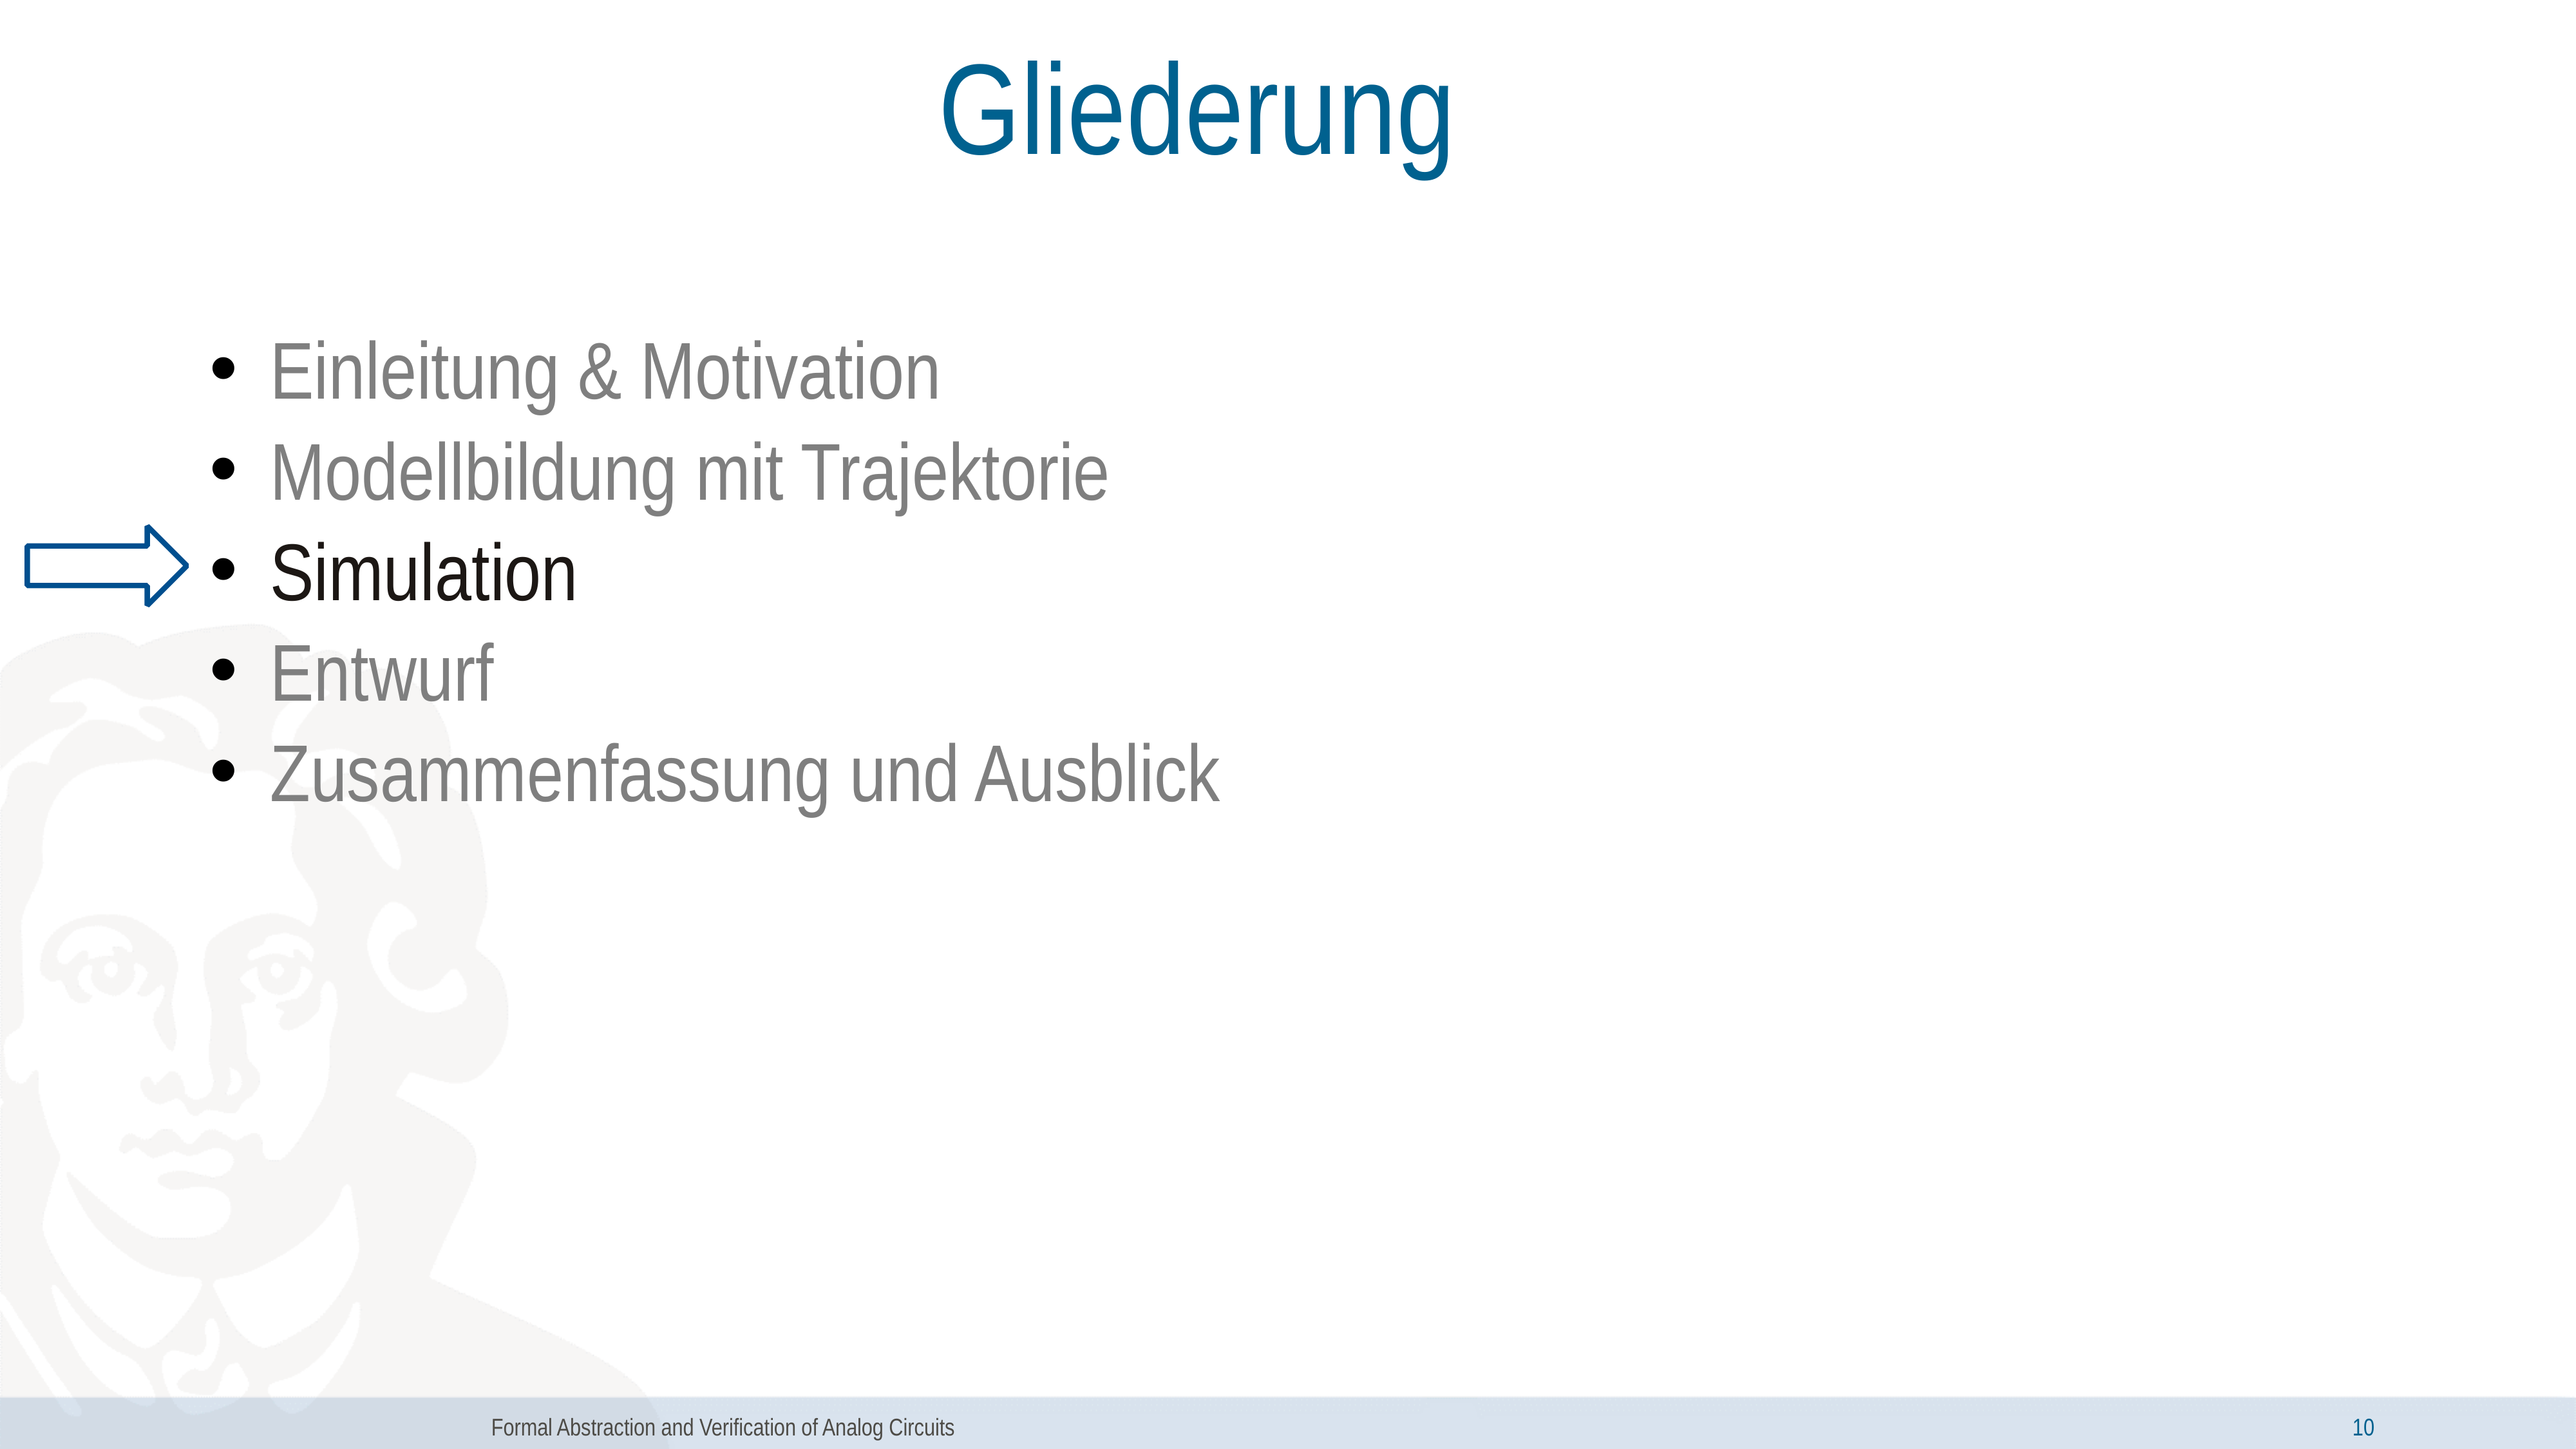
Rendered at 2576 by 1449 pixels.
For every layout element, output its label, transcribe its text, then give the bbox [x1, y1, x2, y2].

slide_number <Nummer> [2342, 1407, 2537, 1430]
title Gliederung [200, 21, 2194, 173]
footer Formal Abstraction and Verification of Analog Circuits [481, 1407, 2277, 1444]
picture [0, 0, 2576, 1449]
text_box [27, 526, 187, 606]
list Einleitung & Motivation Modellbildung mit Trajektorie Simulation Entwurf Zusammenfassung und Ausblick [200, 314, 2351, 1354]
